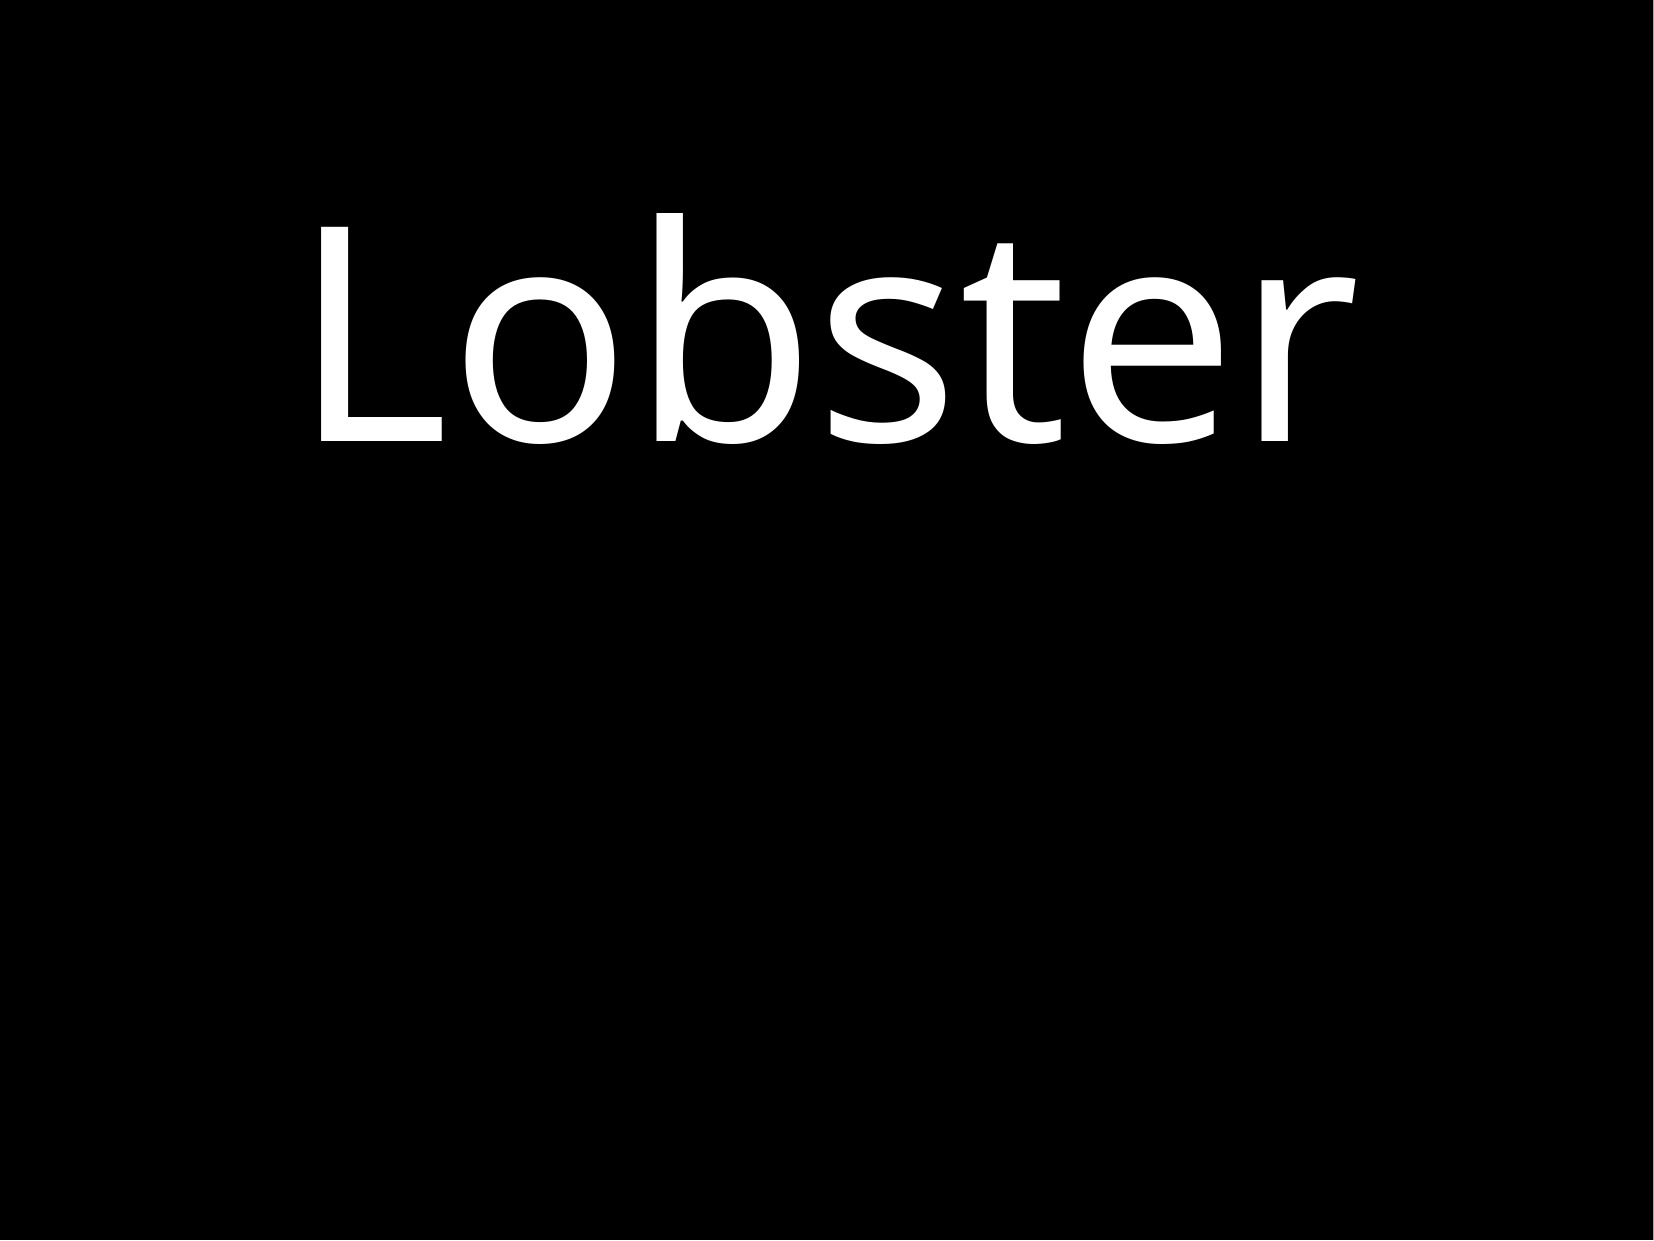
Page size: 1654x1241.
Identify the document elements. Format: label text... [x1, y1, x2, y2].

subtitle Lobster [82, 49, 1571, 1010]
